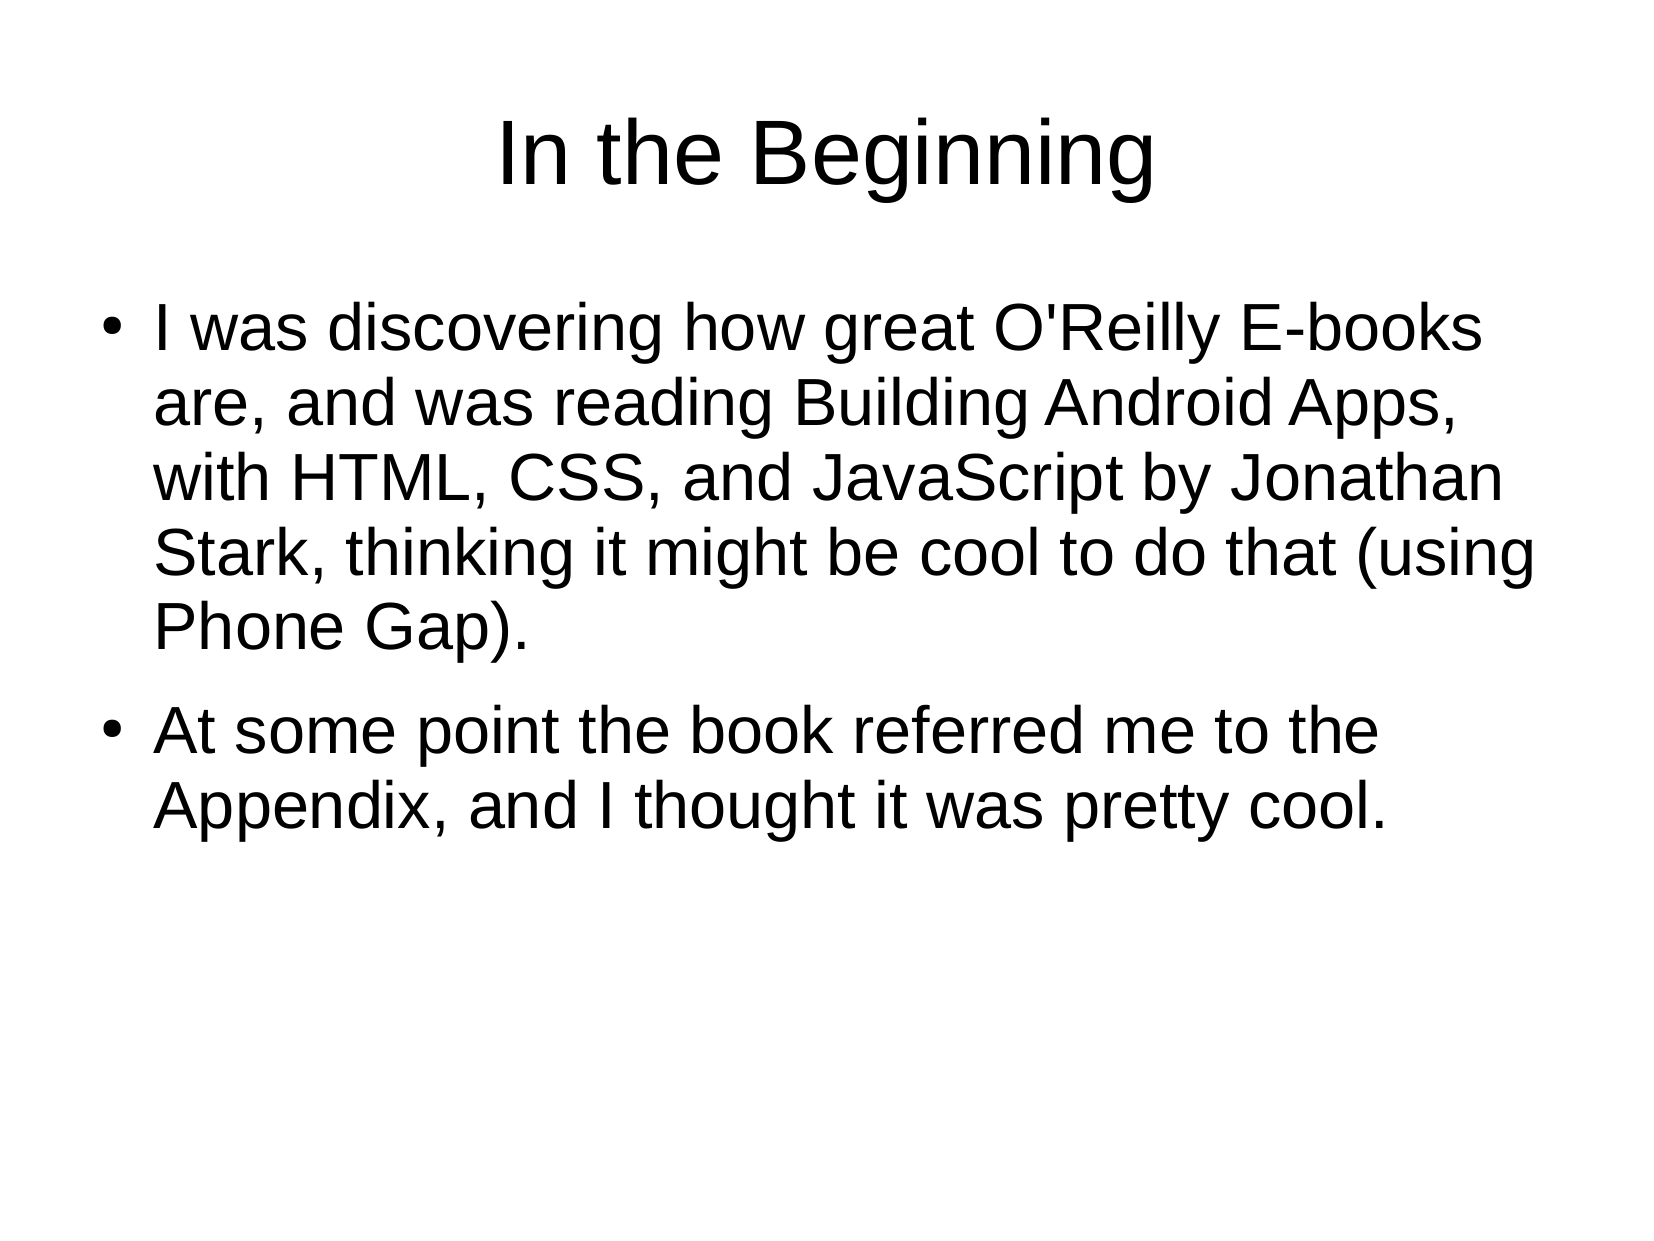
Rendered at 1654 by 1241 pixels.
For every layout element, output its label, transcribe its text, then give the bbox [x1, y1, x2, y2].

title In the Beginning [82, 49, 1571, 257]
list I was discovering how great O'Reilly E-books are, and was reading Building Android Apps, with HTML, CSS, and JavaScript by Jonathan Stark, thinking it might be cool to do that (using Phone Gap). At some point the book referred me to the Appendix, and I thought it was pretty cool. [82, 290, 1571, 1010]
